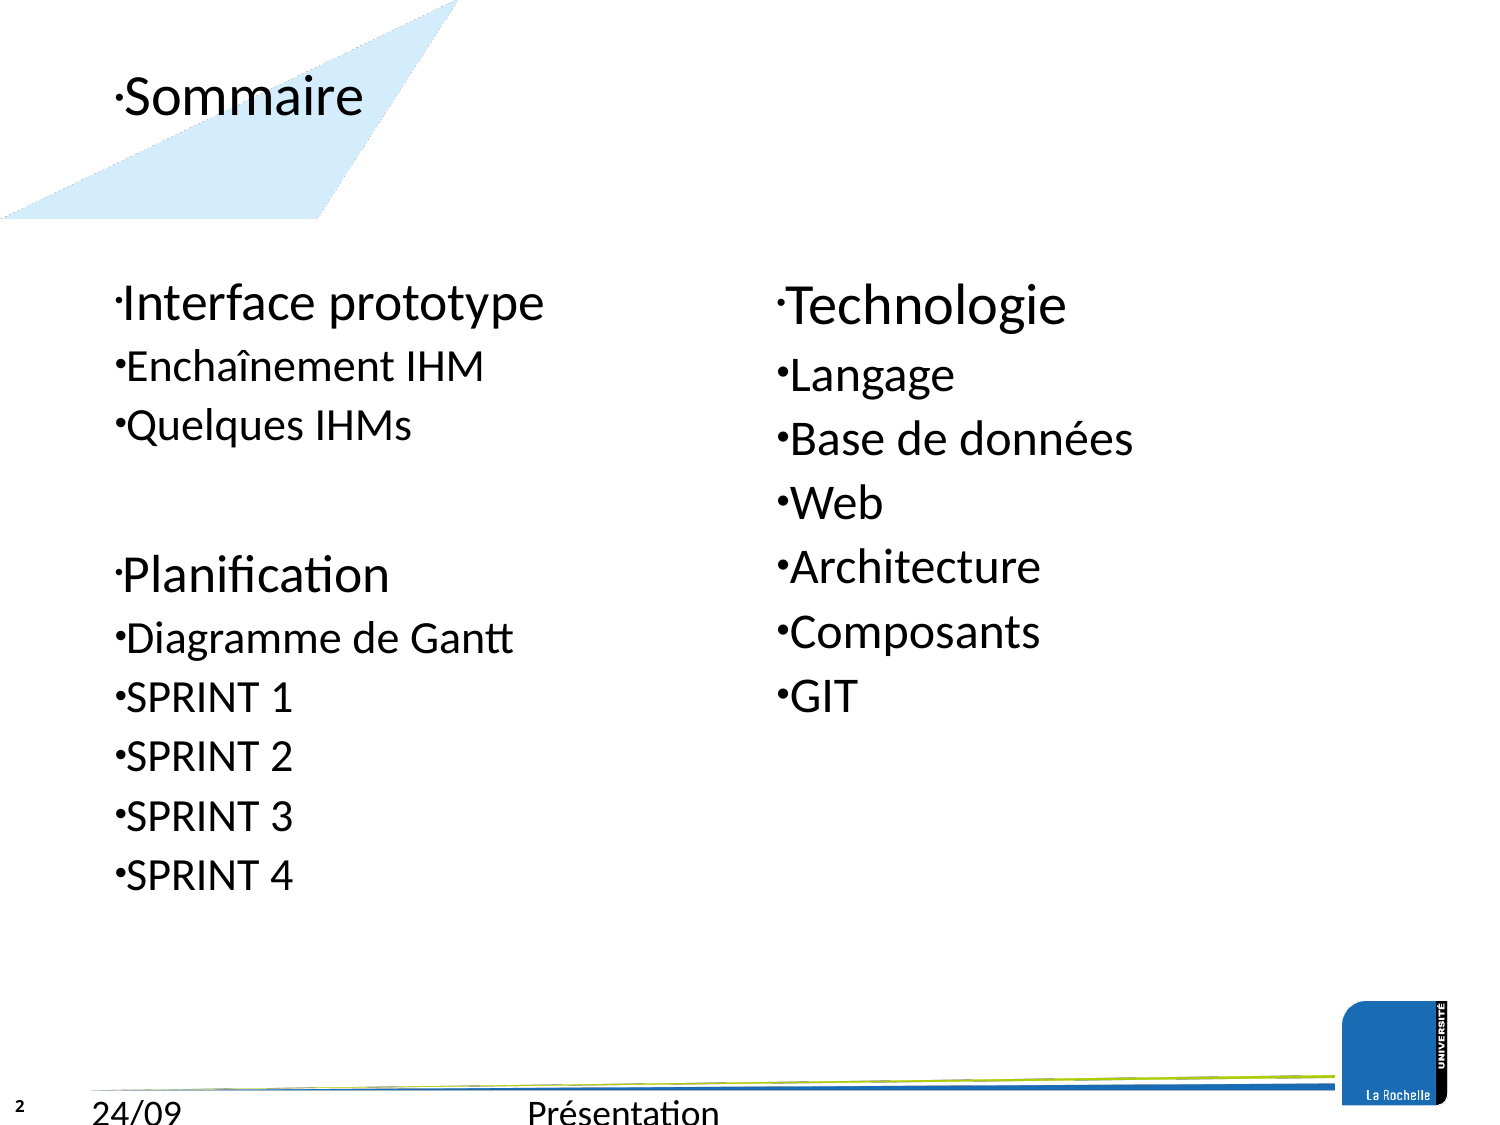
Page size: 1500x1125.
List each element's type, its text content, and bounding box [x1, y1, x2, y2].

list Technologie Langage Base de données Web Architecture Composants GIT [761, 267, 1388, 913]
text_box Présentation [512, 1081, 988, 1125]
text_box 2015/11/6 [76, 1081, 206, 1125]
list Sommaire [100, 66, 1412, 201]
list Interface prototype Enchaînement IHM Quelques IHMs Planification Diagramme de Gantt SPRINT 1 SPRINT 2 SPRINT 3 SPRINT 4 [100, 267, 727, 913]
